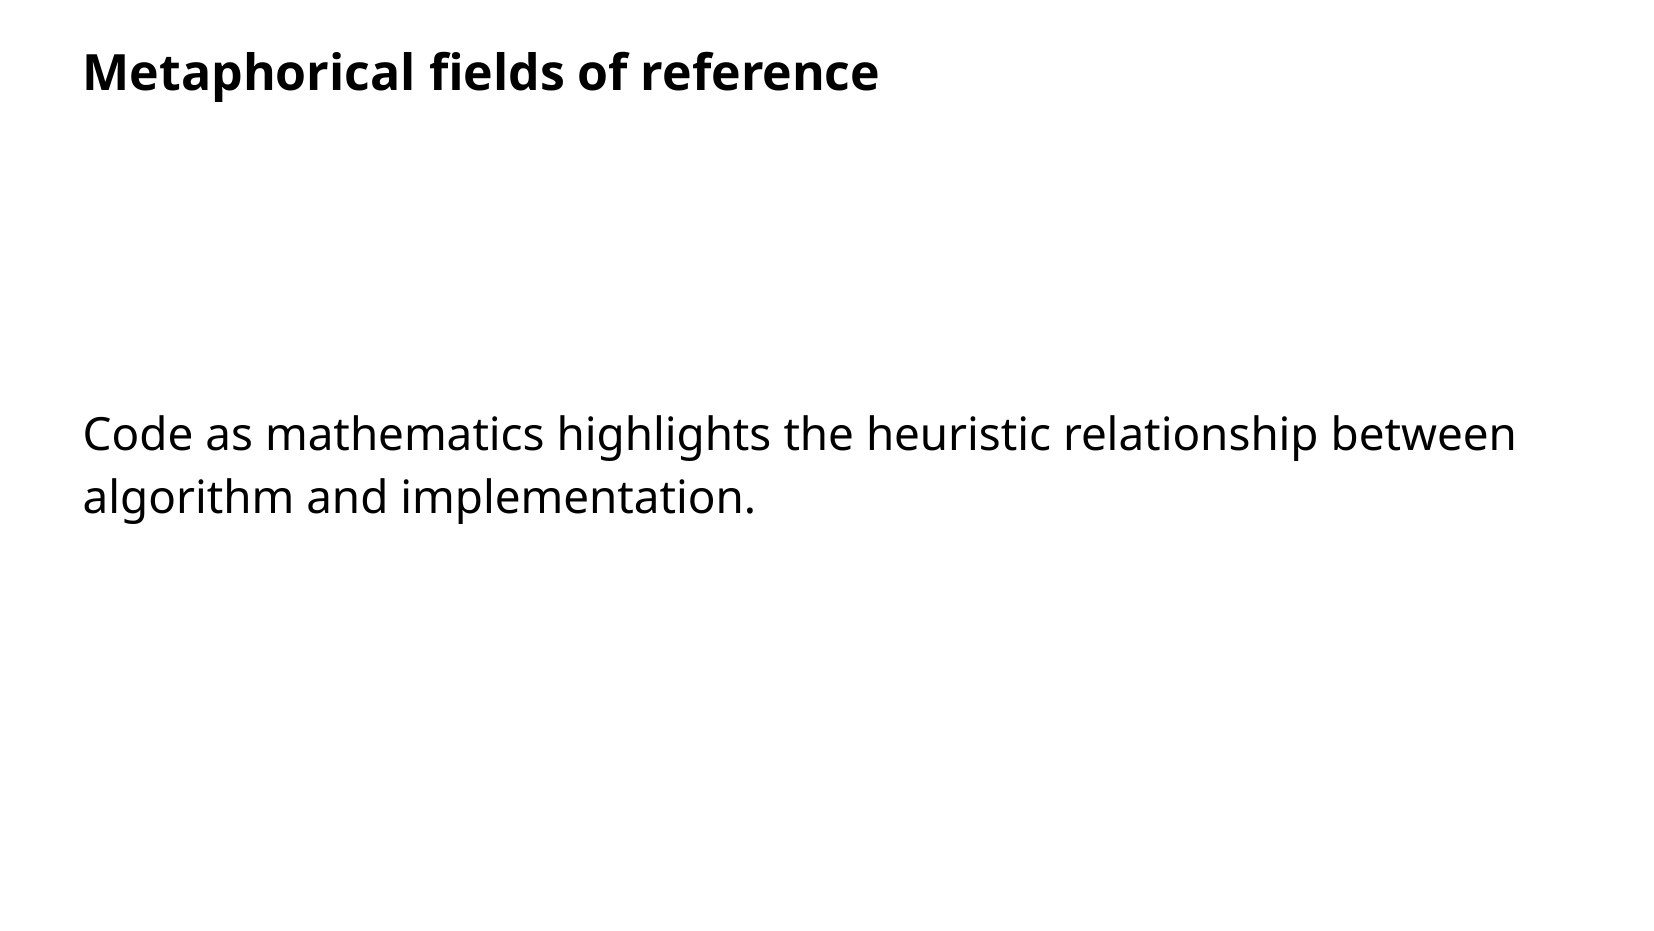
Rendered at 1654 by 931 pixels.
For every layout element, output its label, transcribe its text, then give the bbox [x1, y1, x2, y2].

title Metaphorical fields of reference [82, 37, 1571, 193]
list Code as mathematics highlights the heuristic relationship between algorithm and implementation. [82, 217, 1571, 758]
